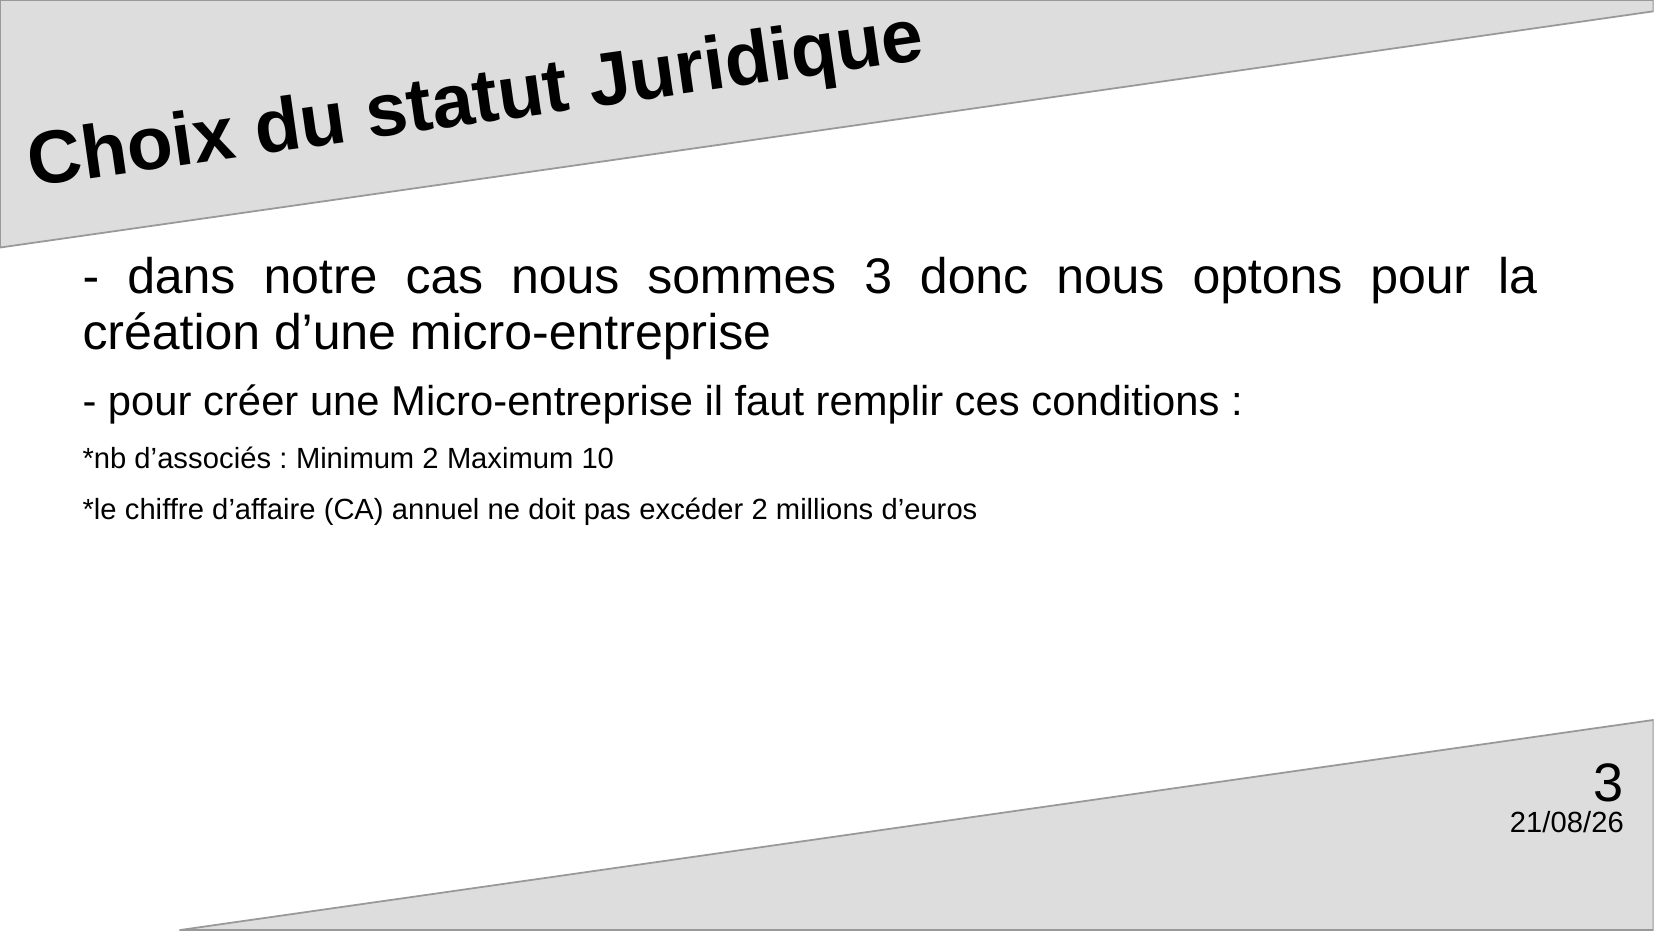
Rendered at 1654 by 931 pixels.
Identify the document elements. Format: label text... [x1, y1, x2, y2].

list - dans notre cas nous sommes 3 donc nous optons pour la création d’une micro-entreprise - pour créer une Micro-entreprise il faut remplir ces conditions : *nb d’associés : Minimum 2 Maximum 10 *le chiffre d’affaire (CA) annuel ne doit pas excéder 2 millions d’euros [82, 248, 1538, 789]
title Choix du statut Juridique [16, 0, 1501, 239]
